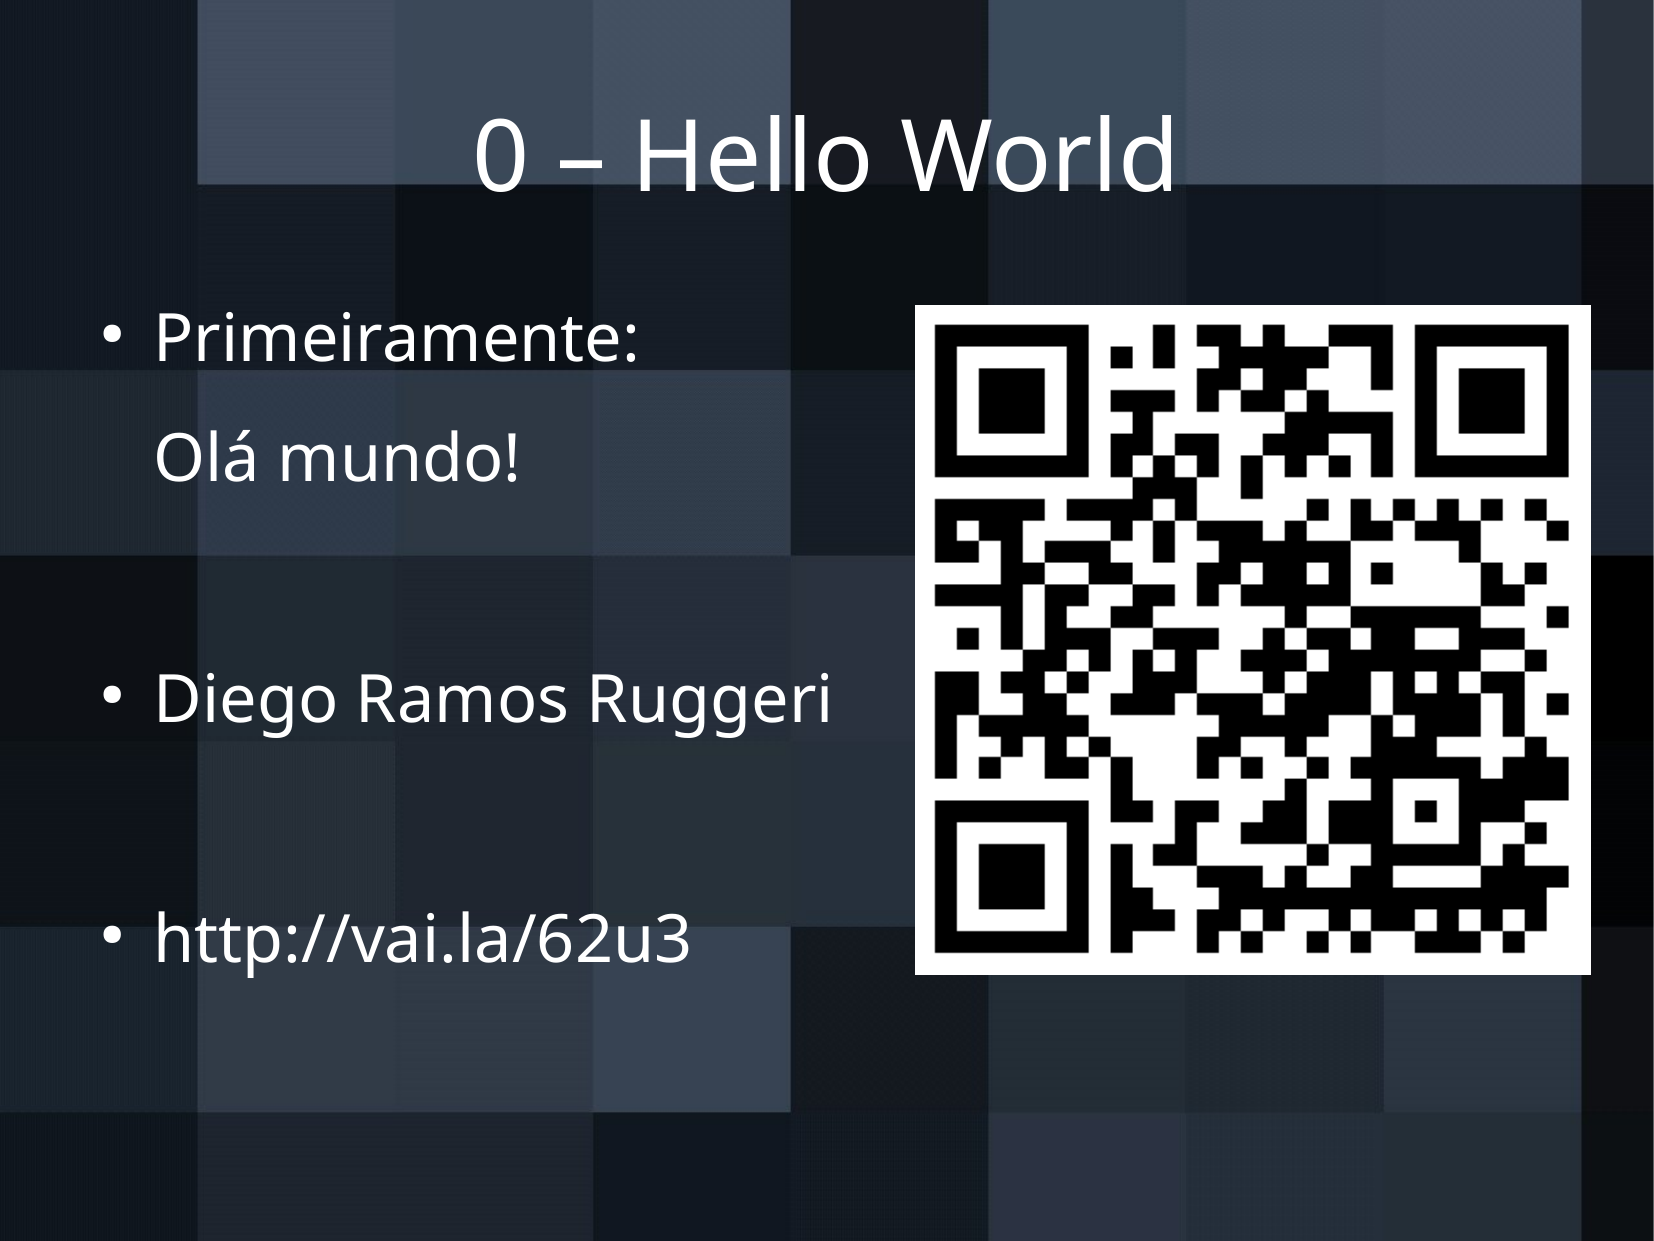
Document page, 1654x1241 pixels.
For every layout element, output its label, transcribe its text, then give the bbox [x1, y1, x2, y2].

picture [0, 0, 1654, 1241]
list Primeiramente: Olá mundo! Diego Ramos Ruggeri http://vai.la/62u3 [82, 290, 1571, 1012]
title 0 – Hello World [82, 49, 1571, 257]
